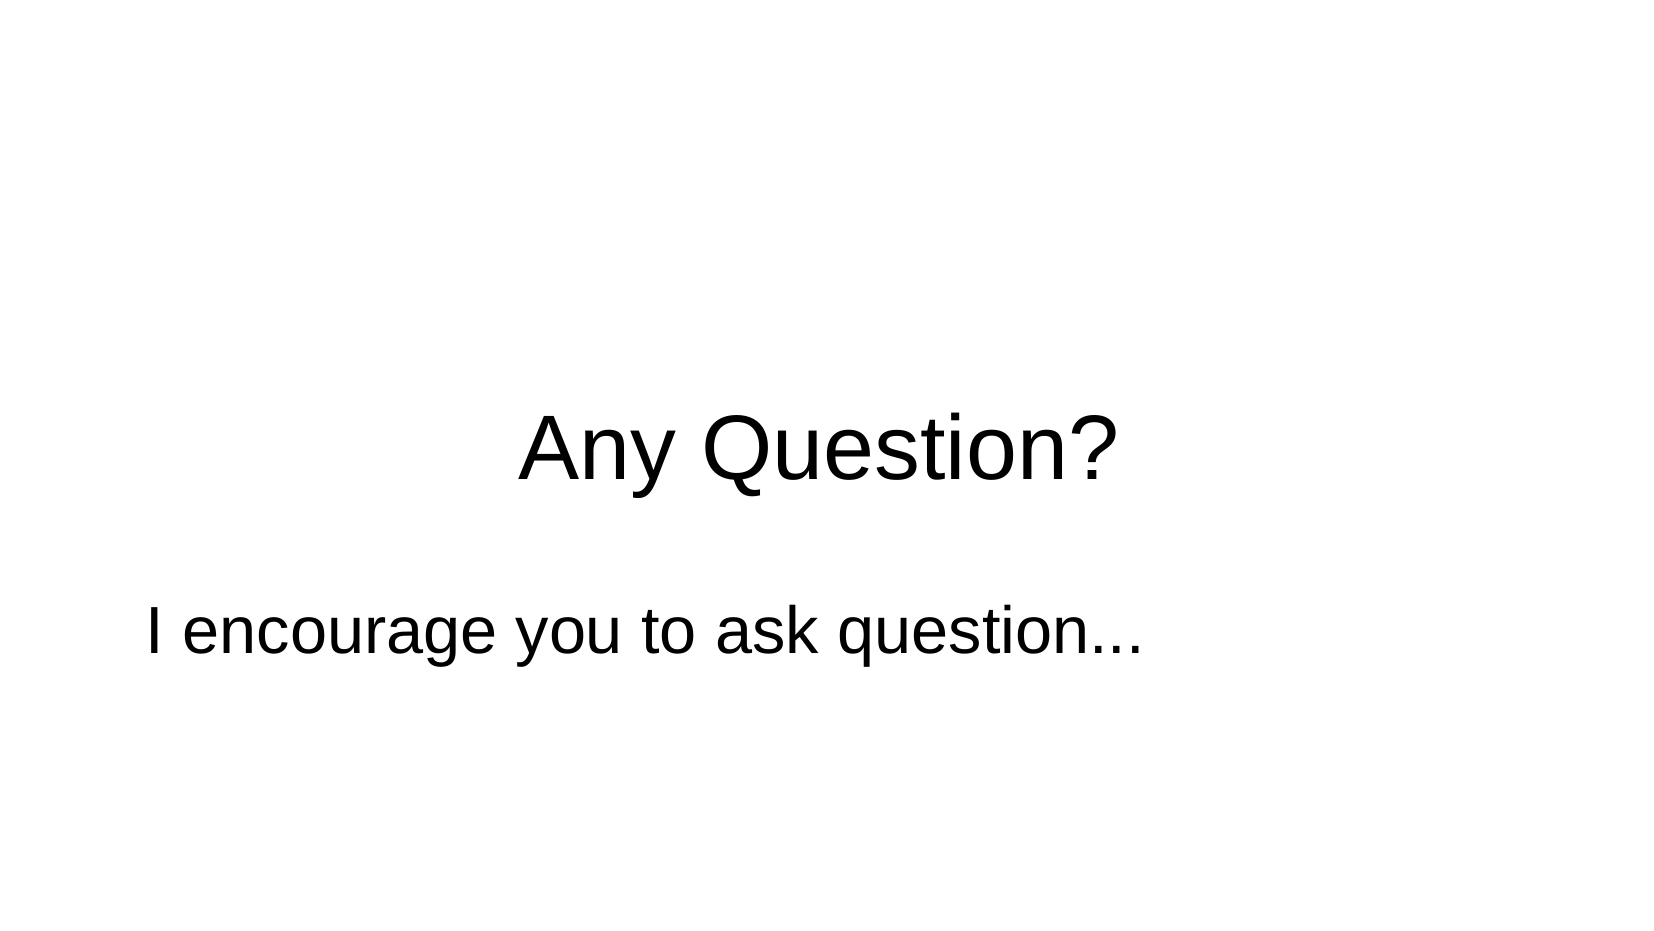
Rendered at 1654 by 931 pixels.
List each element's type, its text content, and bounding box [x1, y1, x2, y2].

list I encourage you to ask question... [75, 592, 1564, 788]
title Any Question? [75, 369, 1564, 526]
